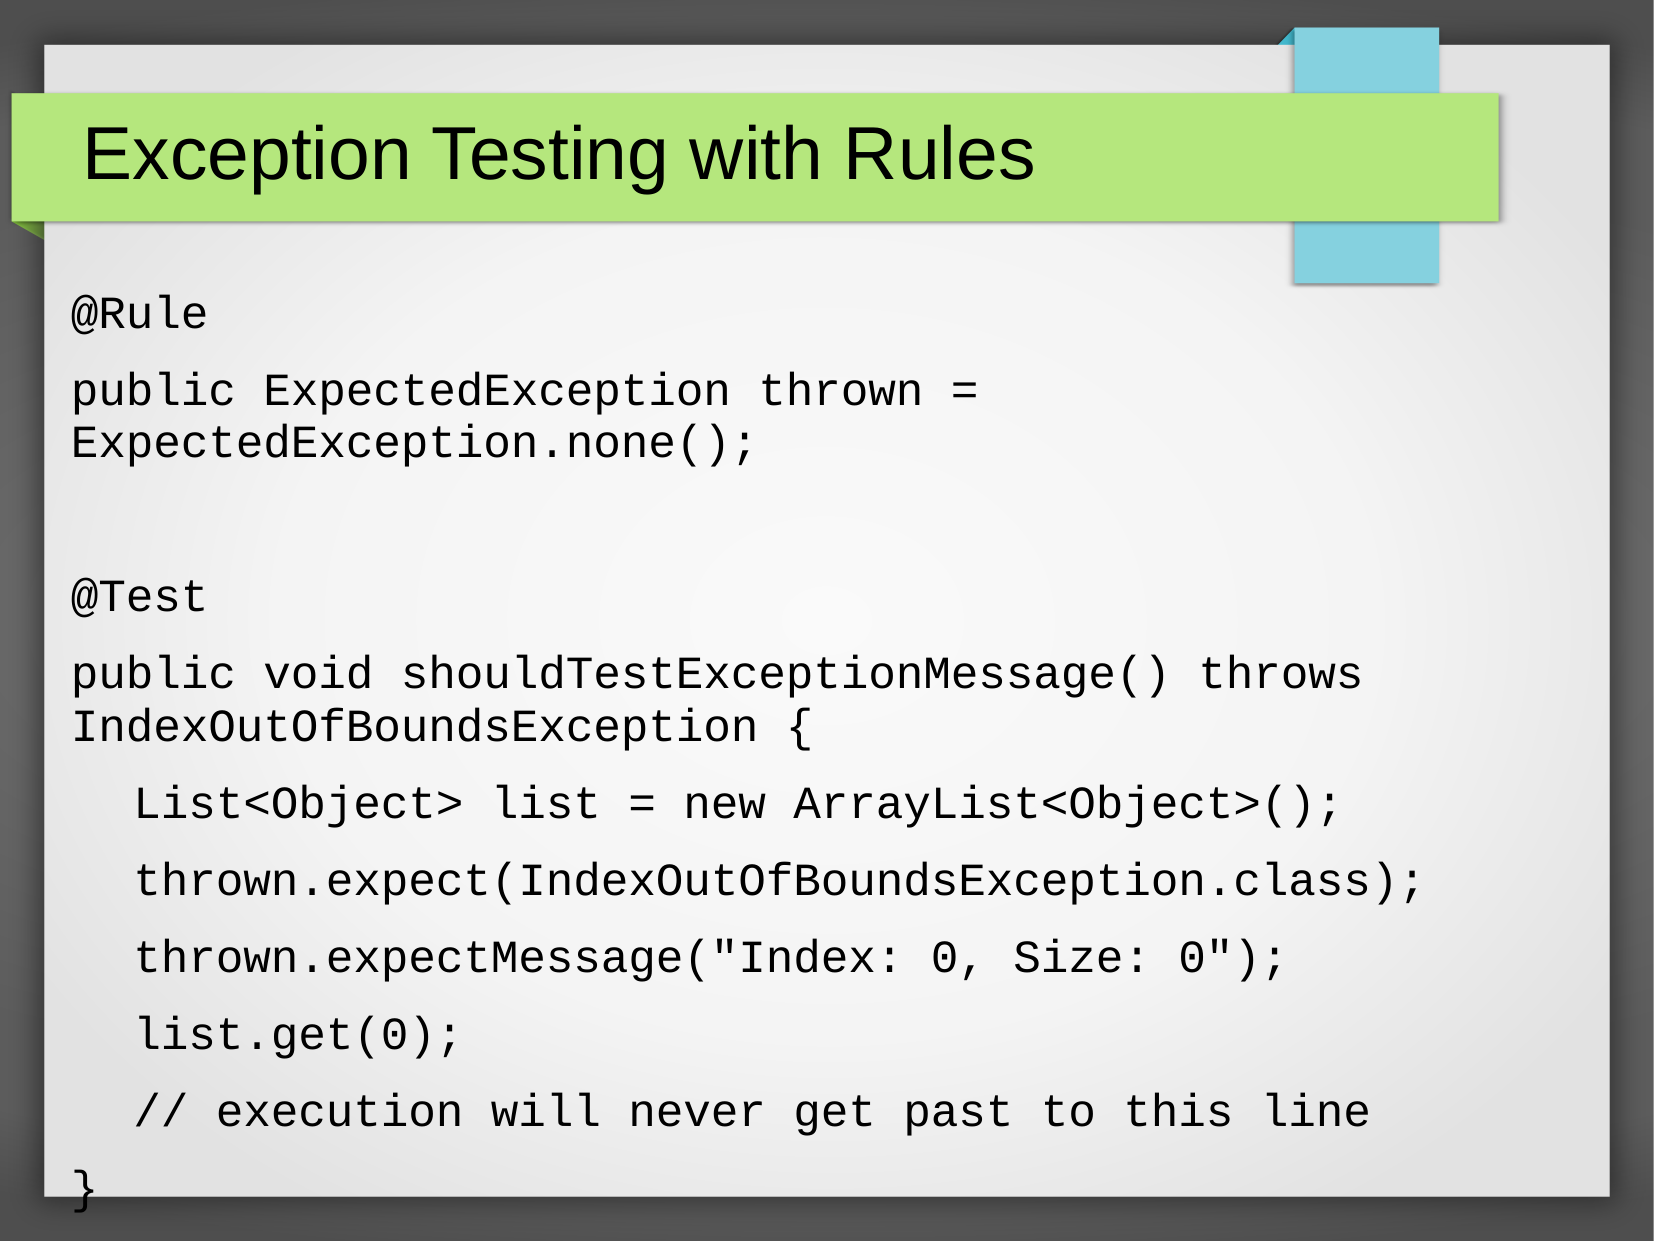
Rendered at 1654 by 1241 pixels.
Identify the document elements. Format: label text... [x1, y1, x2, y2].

title Exception Testing with Rules [82, 94, 1264, 213]
picture [0, 0, 1654, 1241]
list @Rule public ExpectedException thrown = ExpectedException.none(); @Test public void shouldTestExceptionMessage() throws IndexOutOfBoundsException { List<Object> list = new ArrayList<Object>(); thrown.expect(IndexOutOfBoundsException.class); thrown.expectMessage("Index: 0, Size: 0"); list.get(0); // execution will never get past to this line } [70, 290, 1559, 1229]
